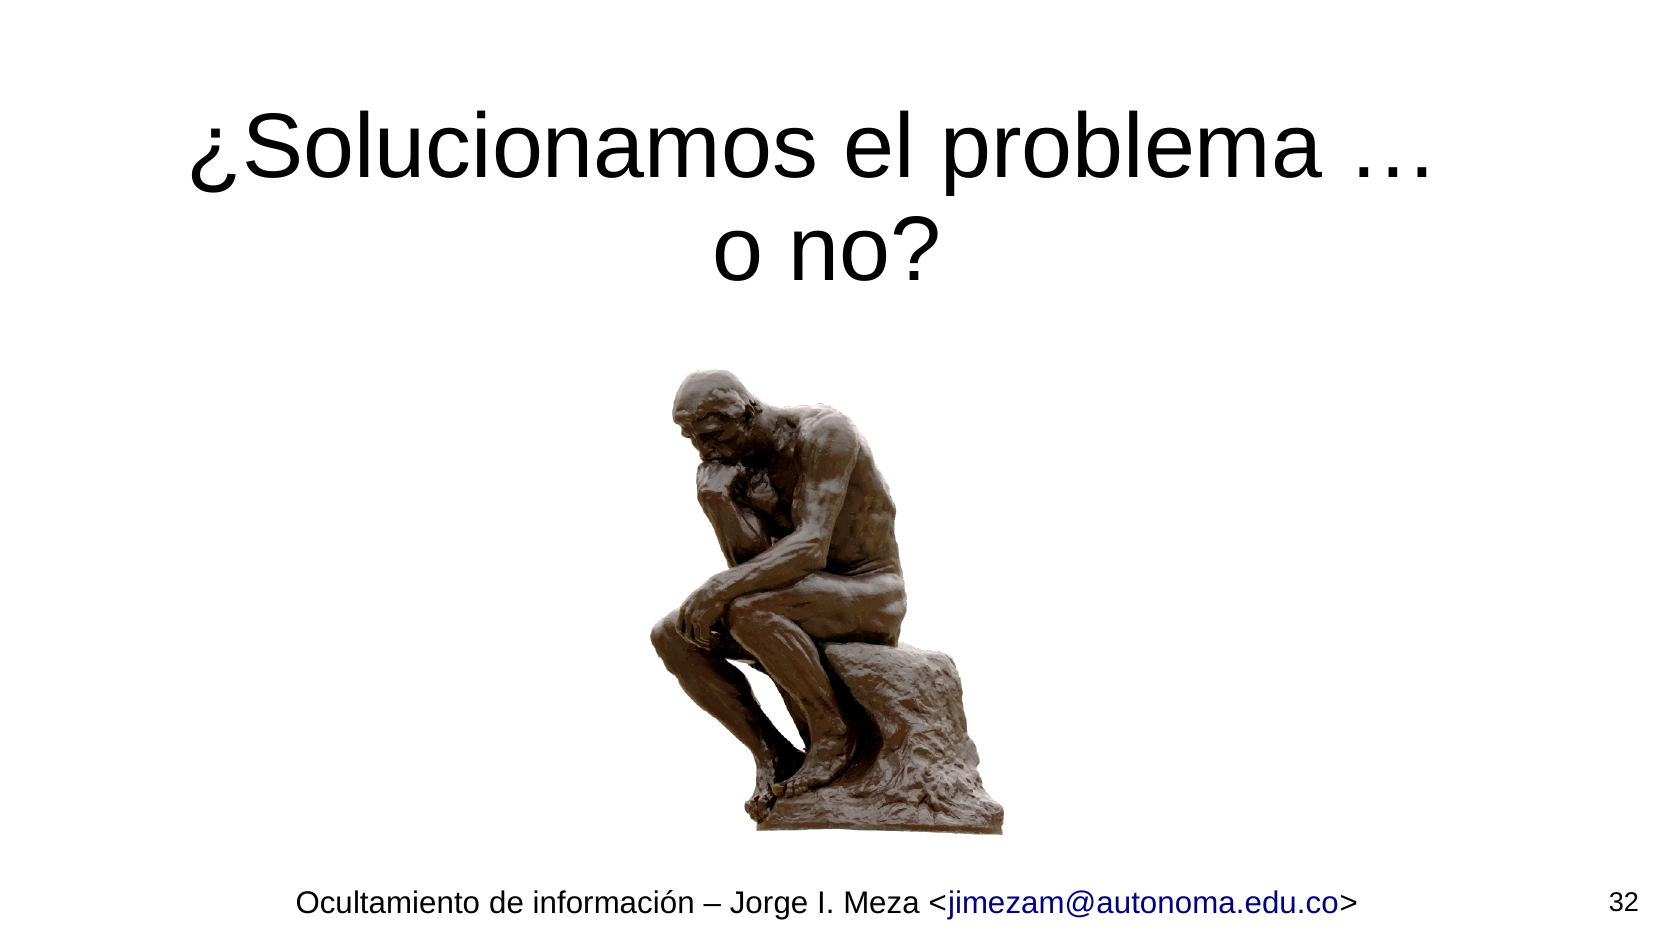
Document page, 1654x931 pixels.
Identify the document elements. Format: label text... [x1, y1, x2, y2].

title ¿Solucionamos el problema … o no? [82, 94, 1571, 300]
picture [650, 369, 1004, 835]
